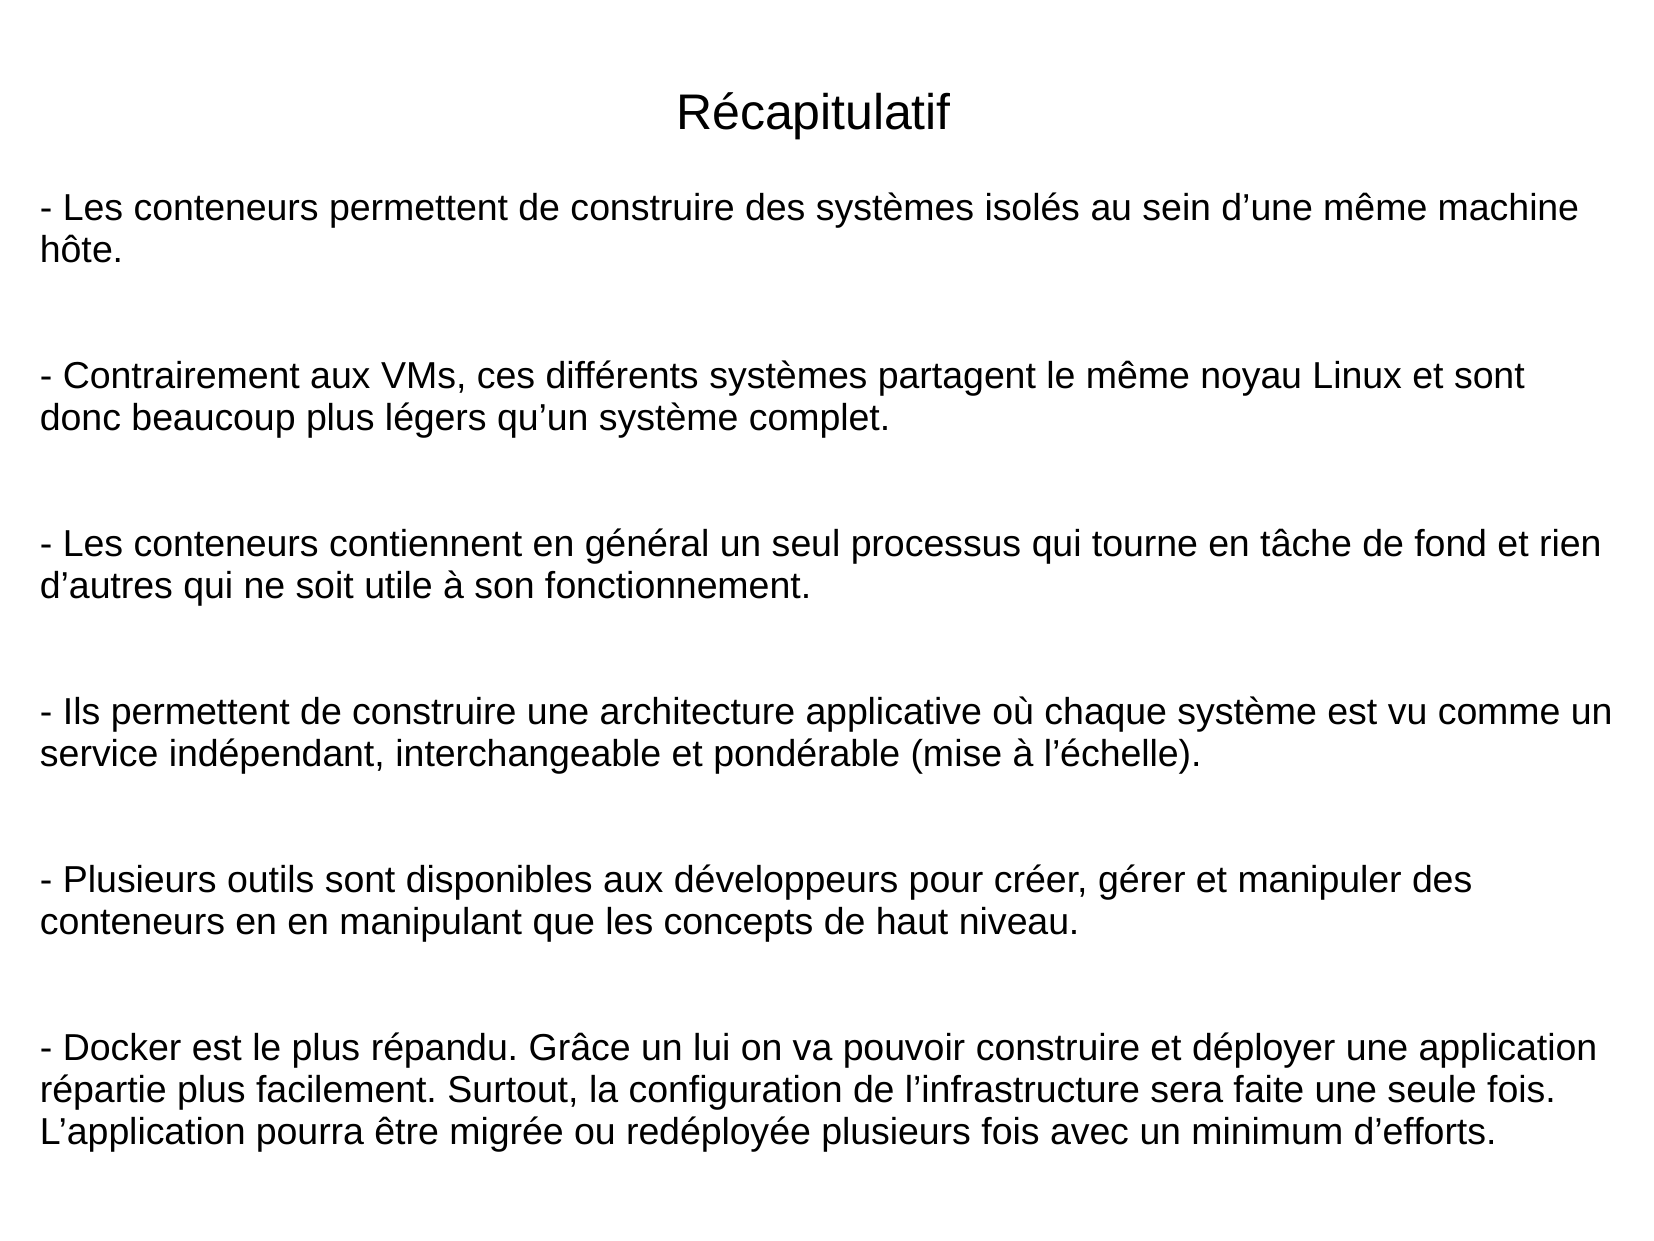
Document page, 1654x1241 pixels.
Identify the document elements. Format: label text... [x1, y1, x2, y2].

text_box - Les conteneurs permettent de construire des systèmes isolés au sein d’une même machine hôte. - Contrairement aux VMs, ces différents systèmes partagent le même noyau Linux et sont donc beaucoup plus légers qu’un système complet. - Les conteneurs contiennent en général un seul processus qui tourne en tâche de fond et rien d’autres qui ne soit utile à son fonctionnement. - Ils permettent de construire une architecture applicative où chaque système est vu comme un service indépendant, interchangeable et pondérable (mise à l’échelle). - Plusieurs outils sont disponibles aux développeurs pour créer, gérer et manipuler des conteneurs en en manipulant que les concepts de haut niveau. - Docker est le plus répandu. Grâce un lui on va pouvoir construire et déployer une application répartie plus facilement. Surtout, la configuration de l’infrastructure sera faite une seule fois. L’application pourra être migrée ou redéployée plusieurs fois avec un minimum d’efforts. [25, 179, 1639, 1188]
text_box Récapitulatif [661, 76, 966, 148]
